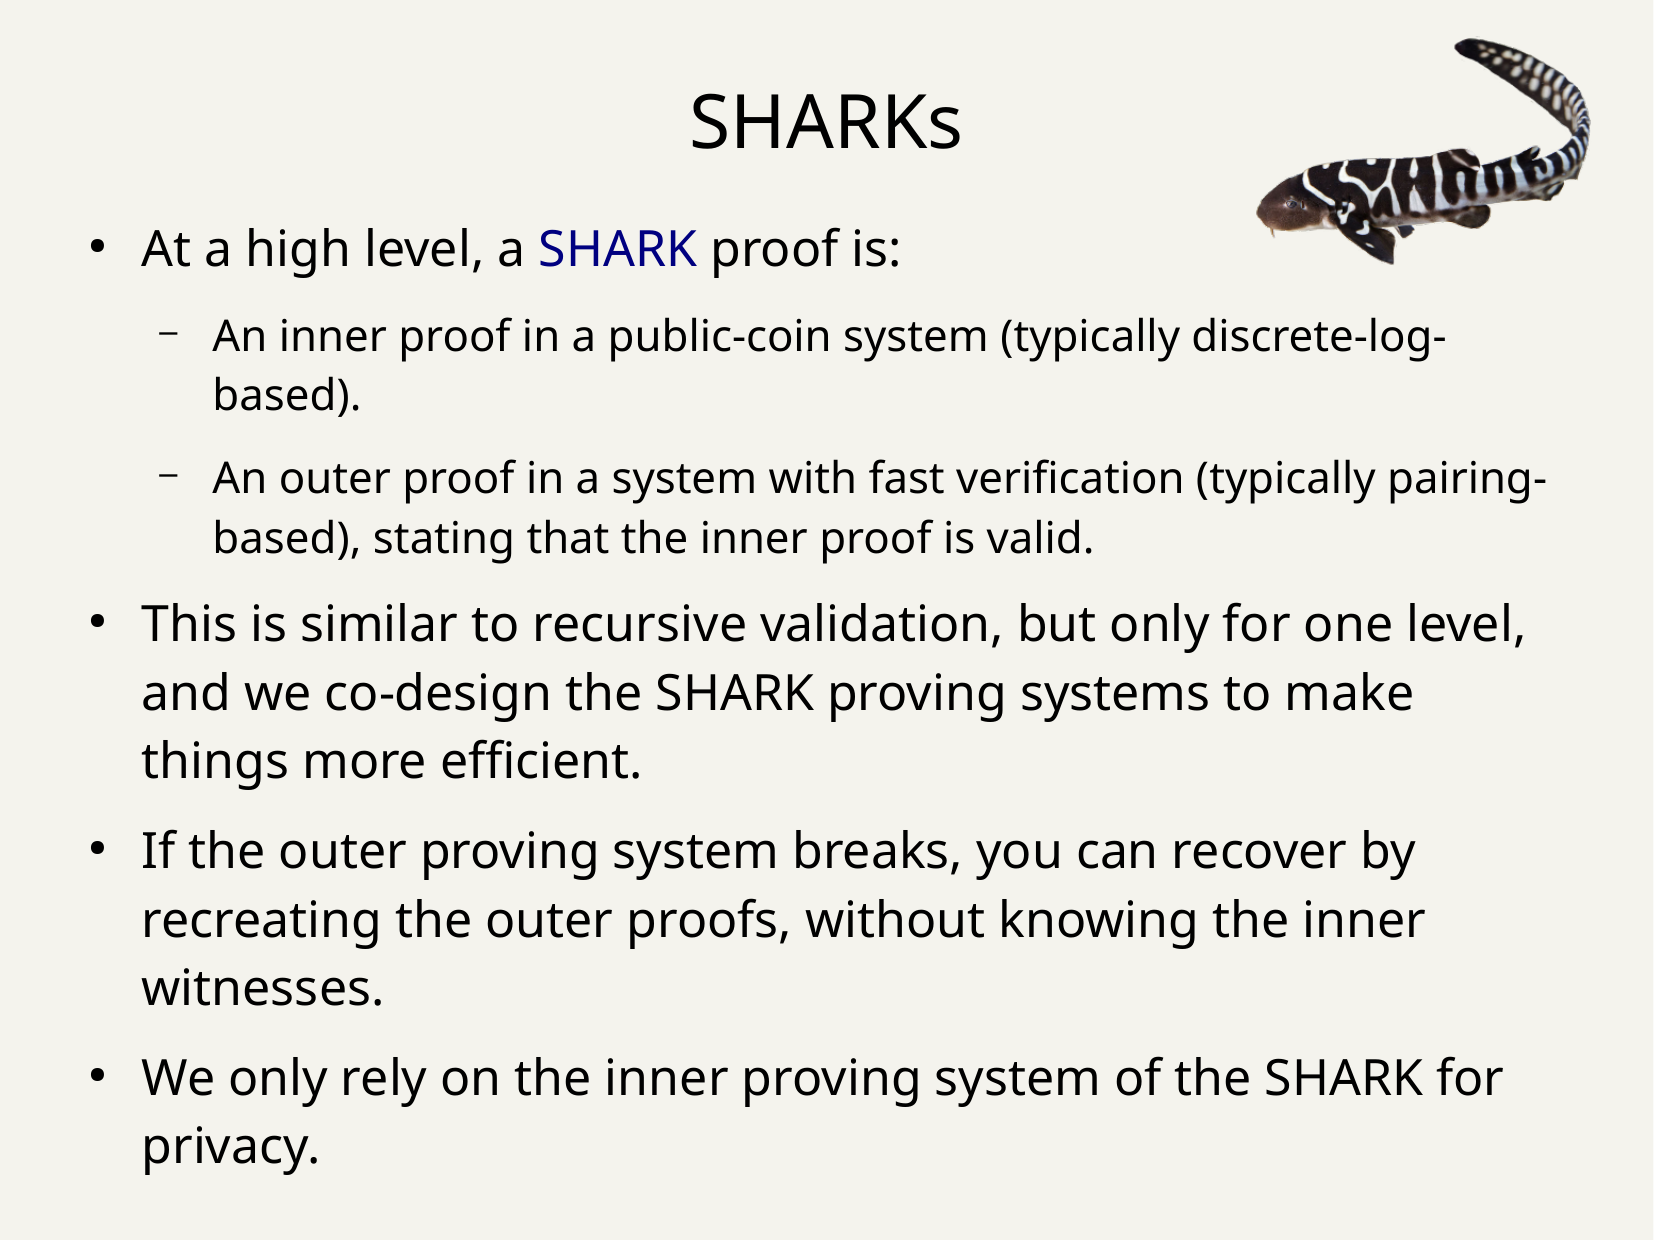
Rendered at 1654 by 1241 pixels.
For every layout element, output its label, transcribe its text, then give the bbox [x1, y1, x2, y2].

title SHARKs [82, 49, 1251, 189]
list At a high level, a SHARK proof is: An inner proof in a public-coin system (typically discrete-log-based). An outer proof in a system with fast verification (typically pairing-based), stating that the inner proof is valid. This is similar to recursive validation, but only for one level, and we co-design the SHARK proving systems to make things more efficient. If the outer proving system breaks, you can recover by recreating the outer proofs, without knowing the inner witnesses. We only rely on the inner proving system of the SHARK for privacy. [70, 212, 1560, 1217]
picture [1251, 35, 1595, 269]
